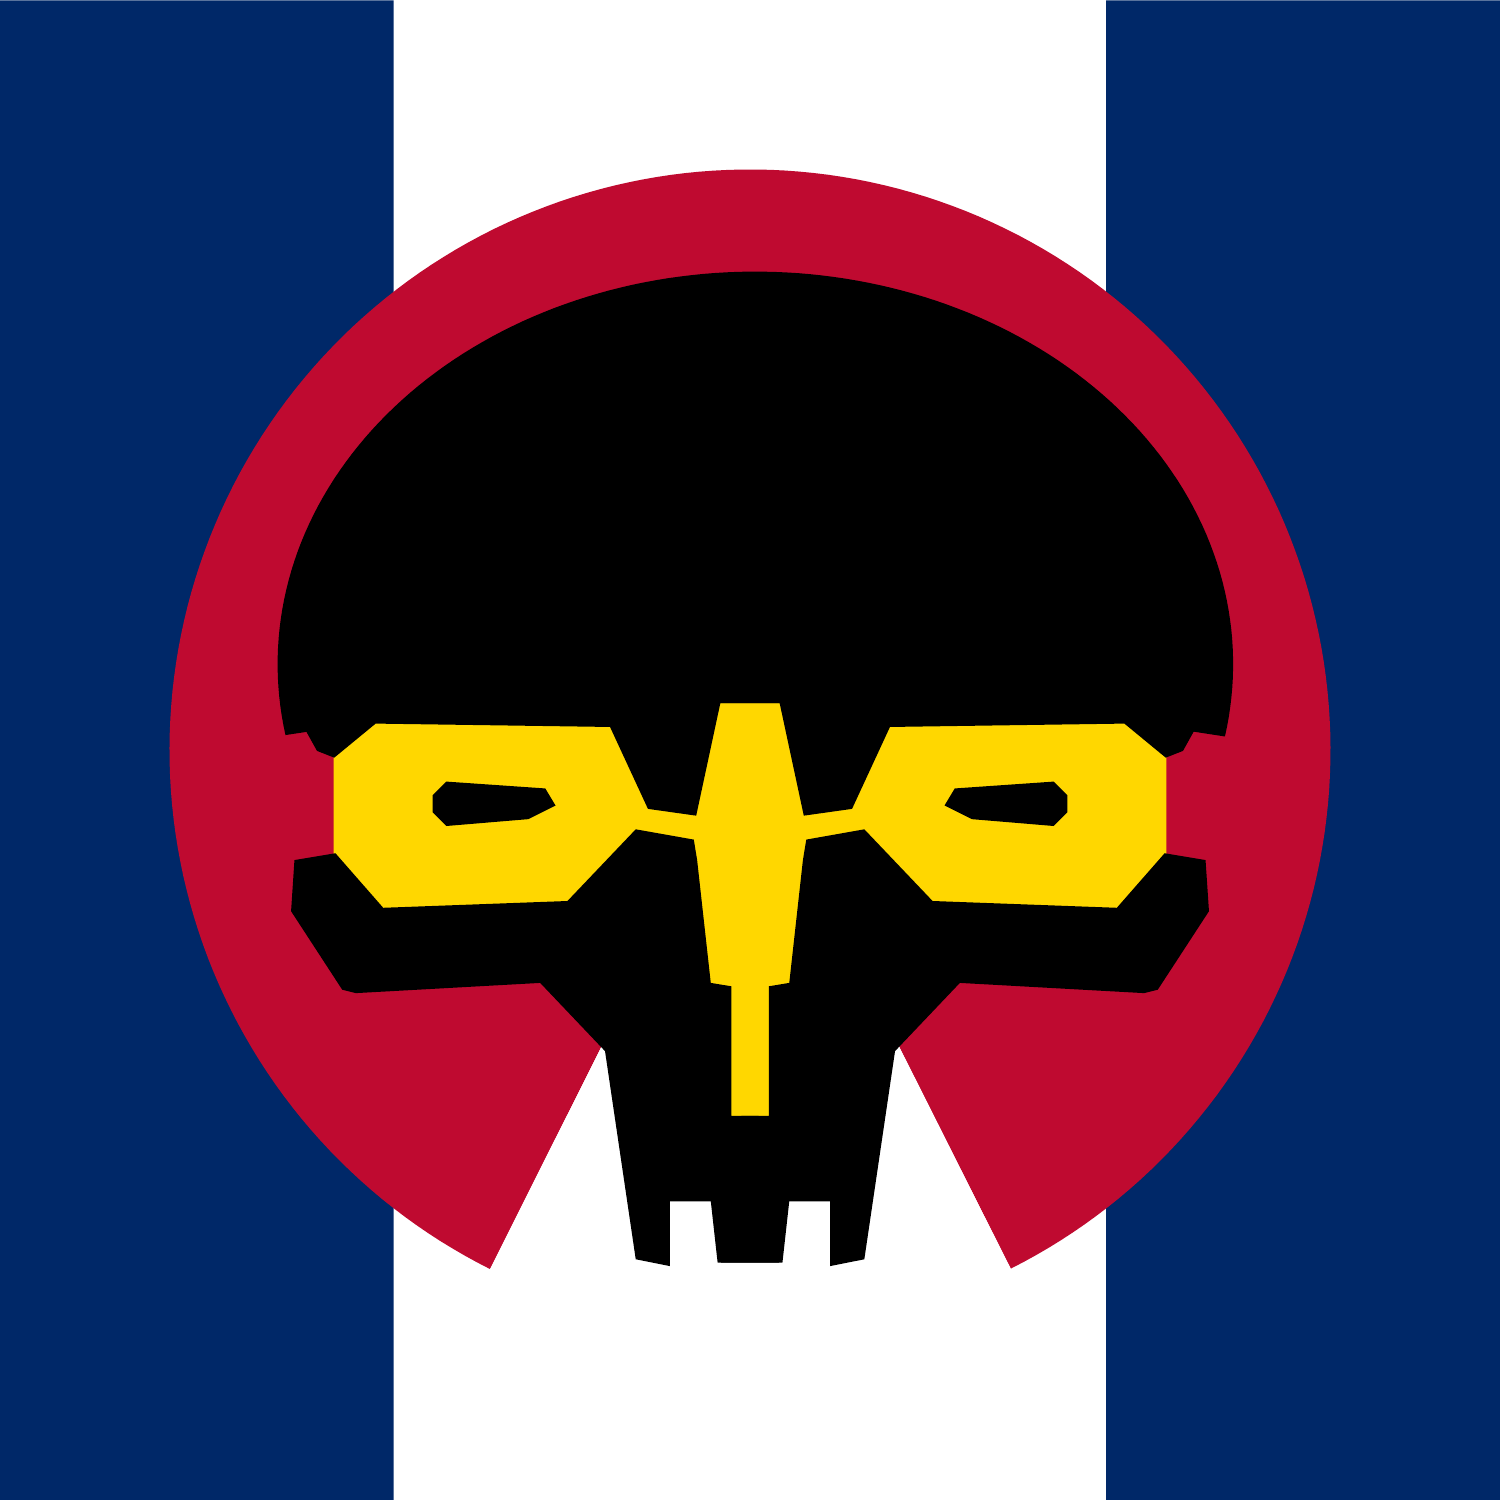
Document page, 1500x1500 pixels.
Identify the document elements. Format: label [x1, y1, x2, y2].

text_box [0, 0, 1500, 1500]
